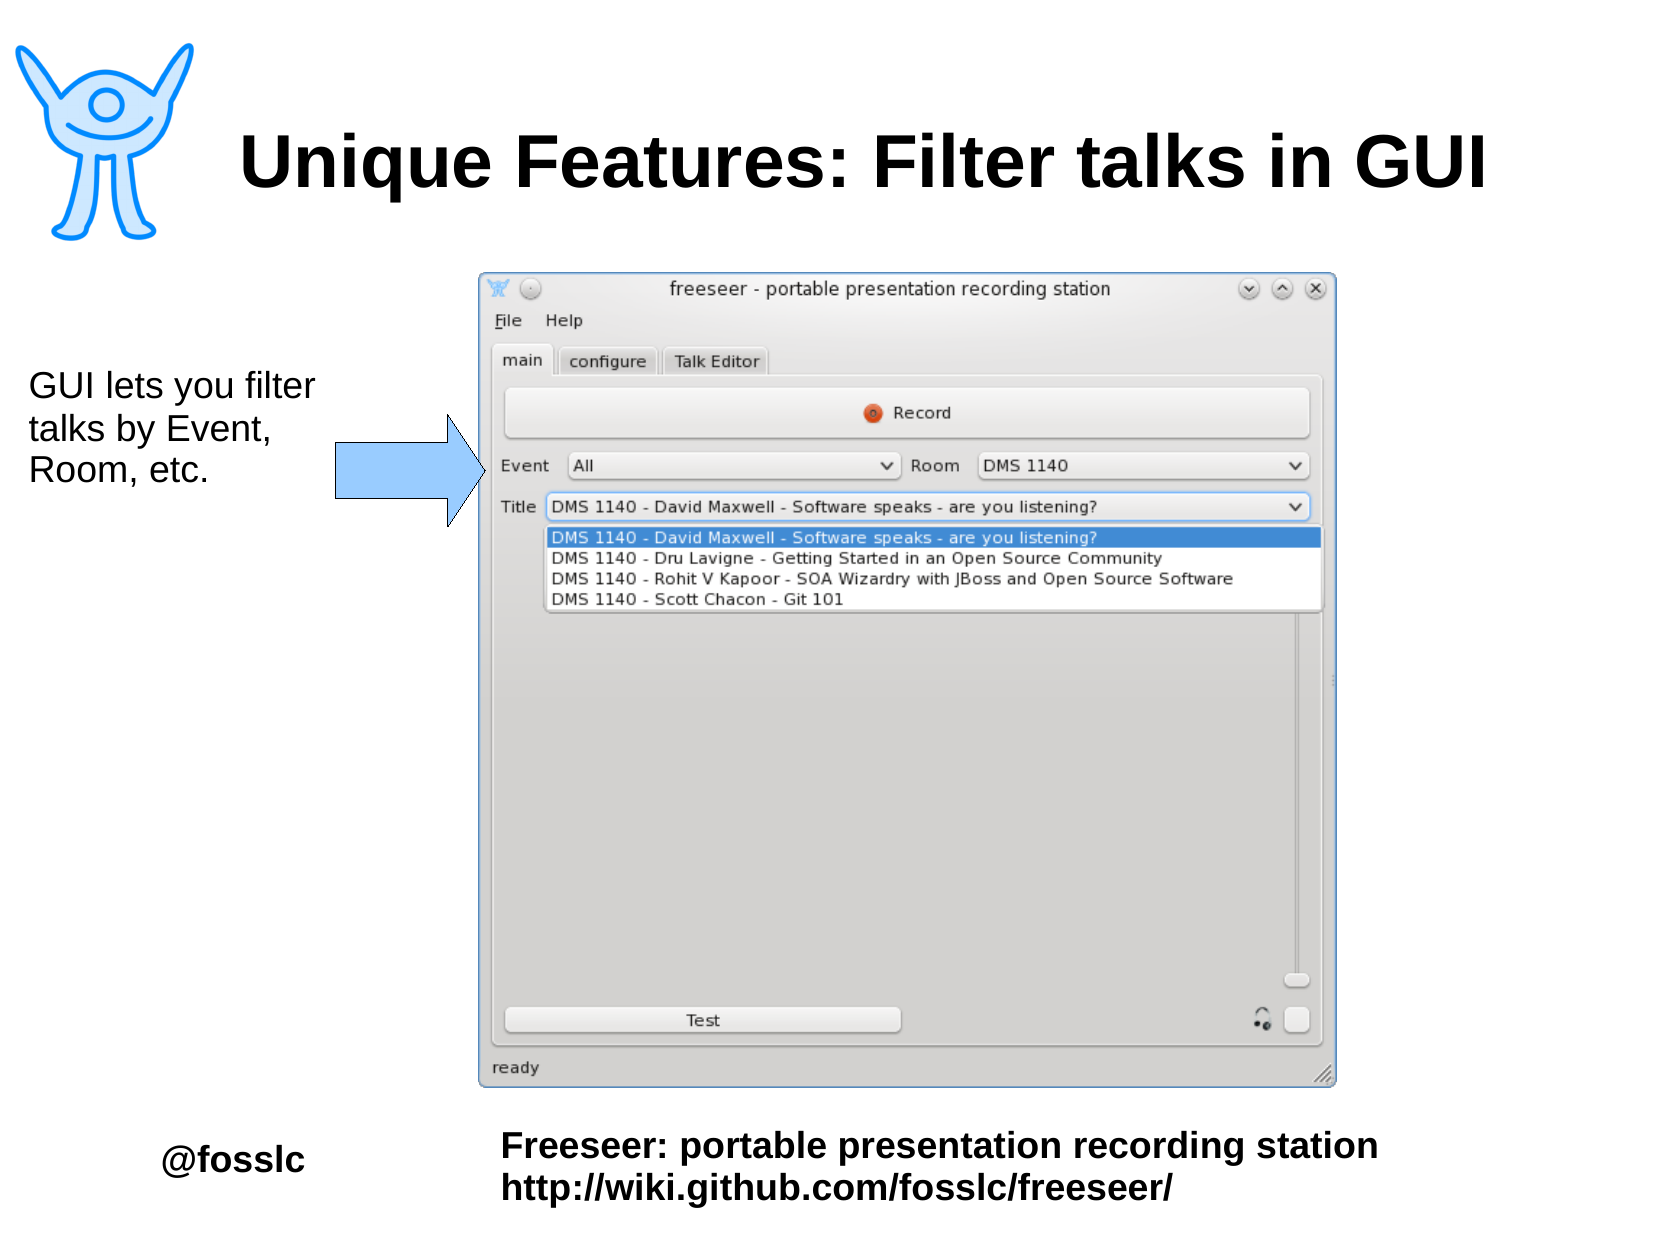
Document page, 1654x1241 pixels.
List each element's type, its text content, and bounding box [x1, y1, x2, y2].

text_box GUI lets you filter talks by Event, Room, etc. [13, 357, 389, 499]
picture [478, 272, 1337, 1088]
picture [8, 25, 198, 293]
text_box [335, 414, 486, 527]
text_box Unique Features: Filter talks in GUI [225, 112, 1538, 212]
